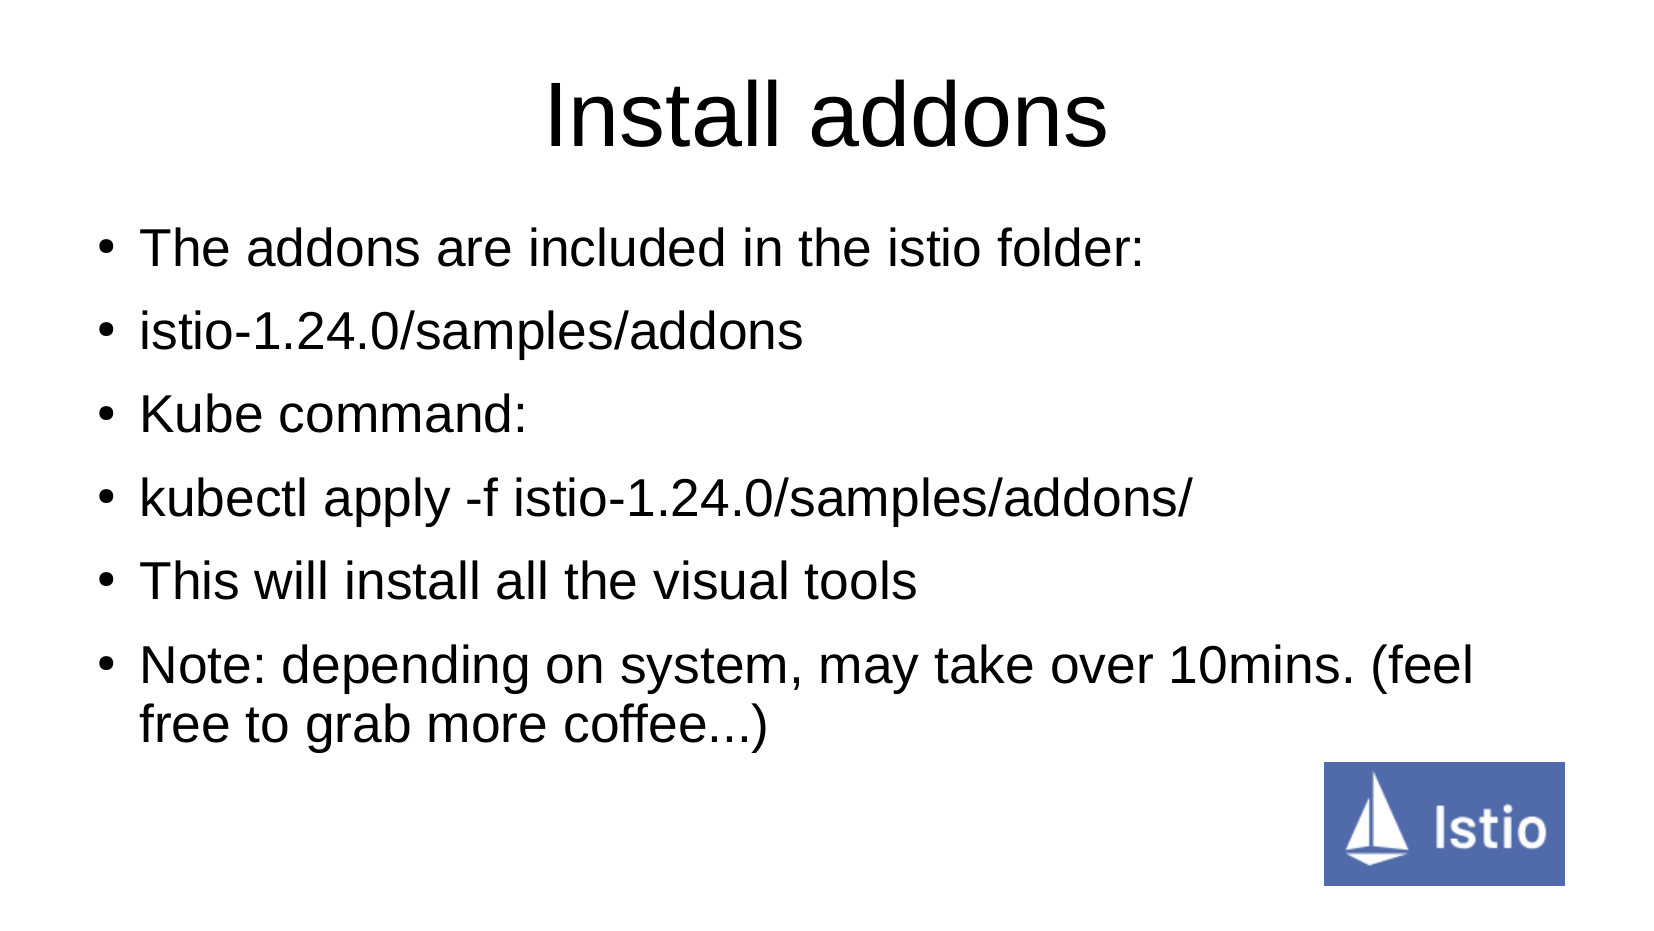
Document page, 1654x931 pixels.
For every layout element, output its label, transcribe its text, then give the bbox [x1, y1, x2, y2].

title Install addons [82, 37, 1571, 193]
picture [1324, 762, 1565, 886]
list The addons are included in the istio folder: istio-1.24.0/samples/addons Kube command: kubectl apply -f istio-1.24.0/samples/addons/ This will install all the visual tools Note: depending on system, may take over 10mins. (feel free to grab more coffee...) [82, 217, 1571, 758]
